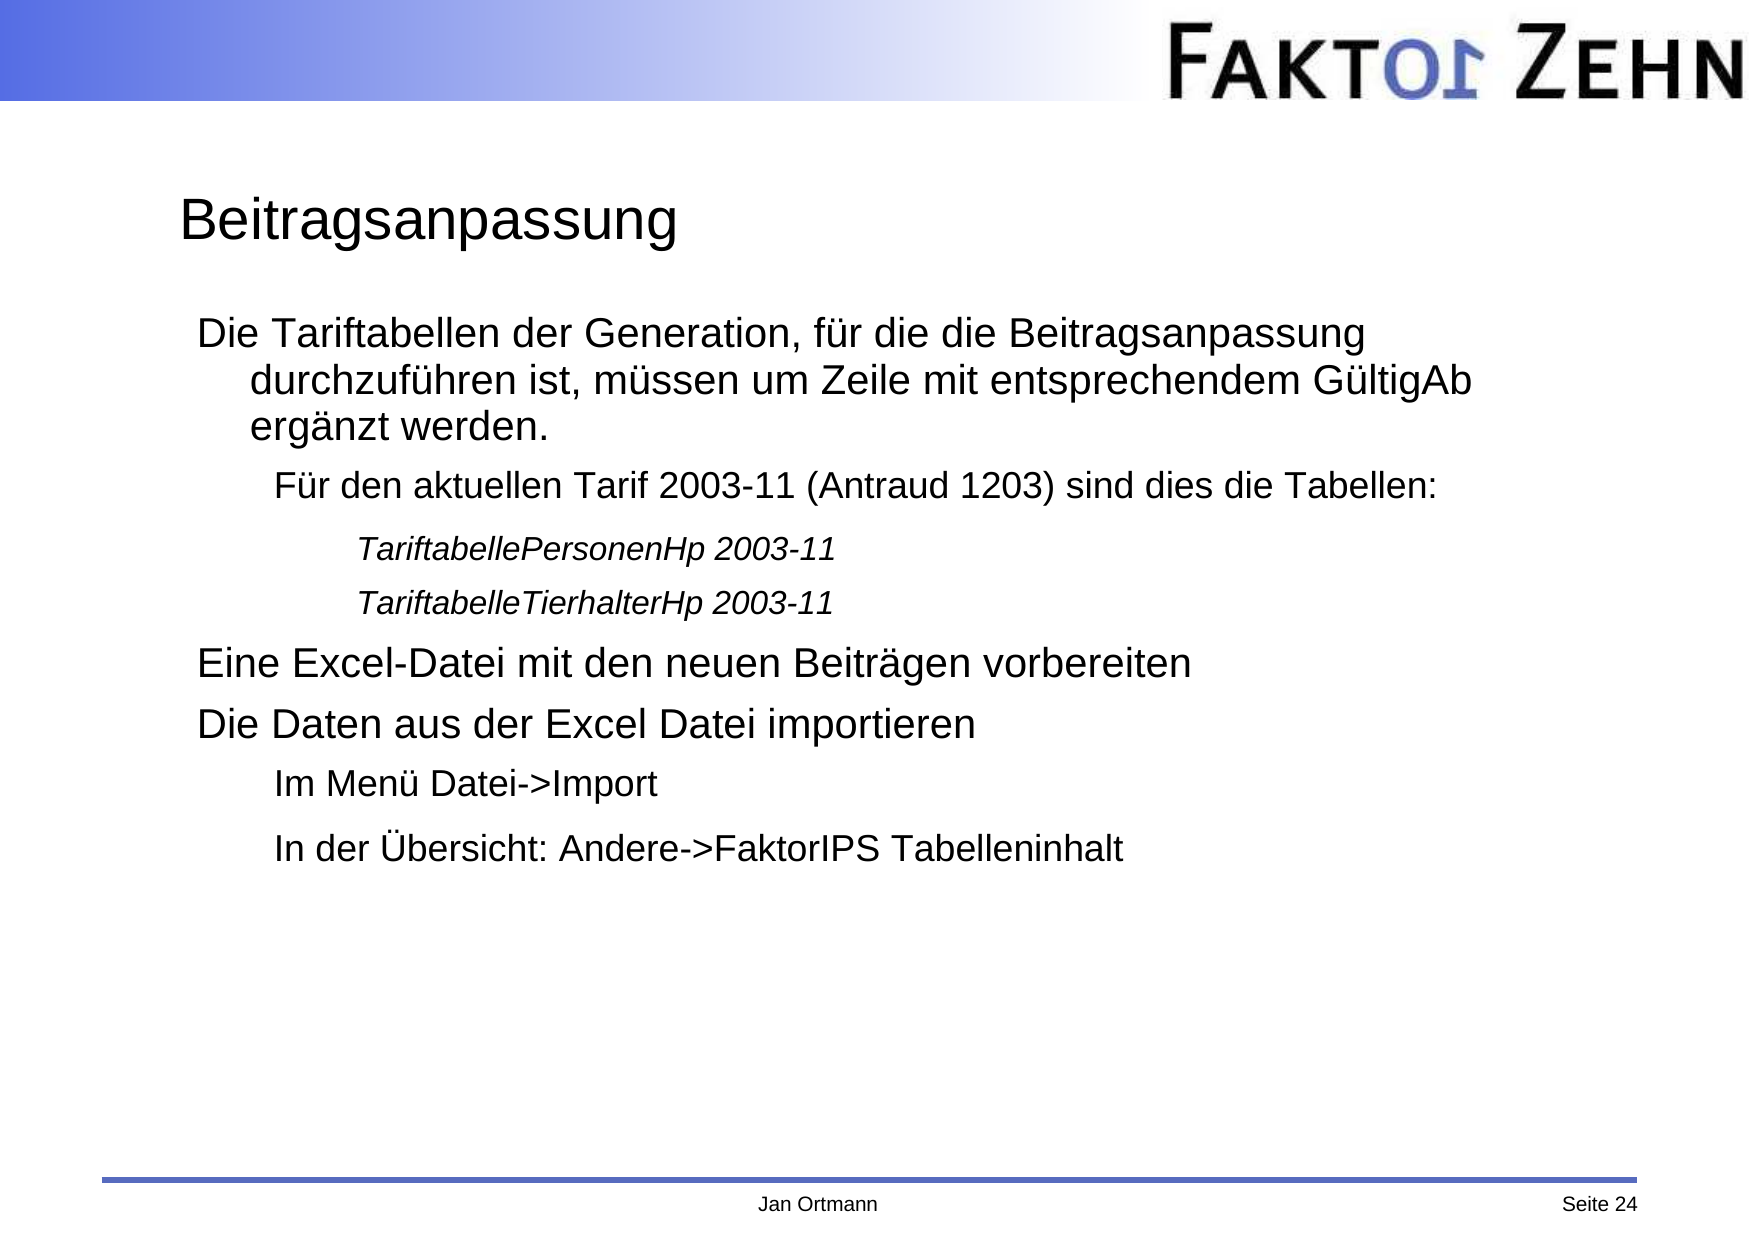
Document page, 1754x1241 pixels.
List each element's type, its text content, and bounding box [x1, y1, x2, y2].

title Beitragsanpassung [179, 142, 1576, 296]
list Die Tariftabellen der Generation, für die die Beitragsanpassung durchzuführen ist, müssen um Zeile mit entsprechendem GültigAb ergänzt werden. Für den aktuellen Tarif 2003-11 (Antraud 1203) sind dies die Tabellen: TariftabellePersonenHp 2003-11 TariftabelleTierhalterHp 2003-11 Eine Excel-Datei mit den neuen Beiträgen vorbereiten Die Daten aus der Excel Datei importieren Im Menü Datei->Import In der Übersicht: Andere->FaktorIPS Tabelleninhalt [179, 310, 1576, 1078]
picture [1162, 7, 1752, 100]
